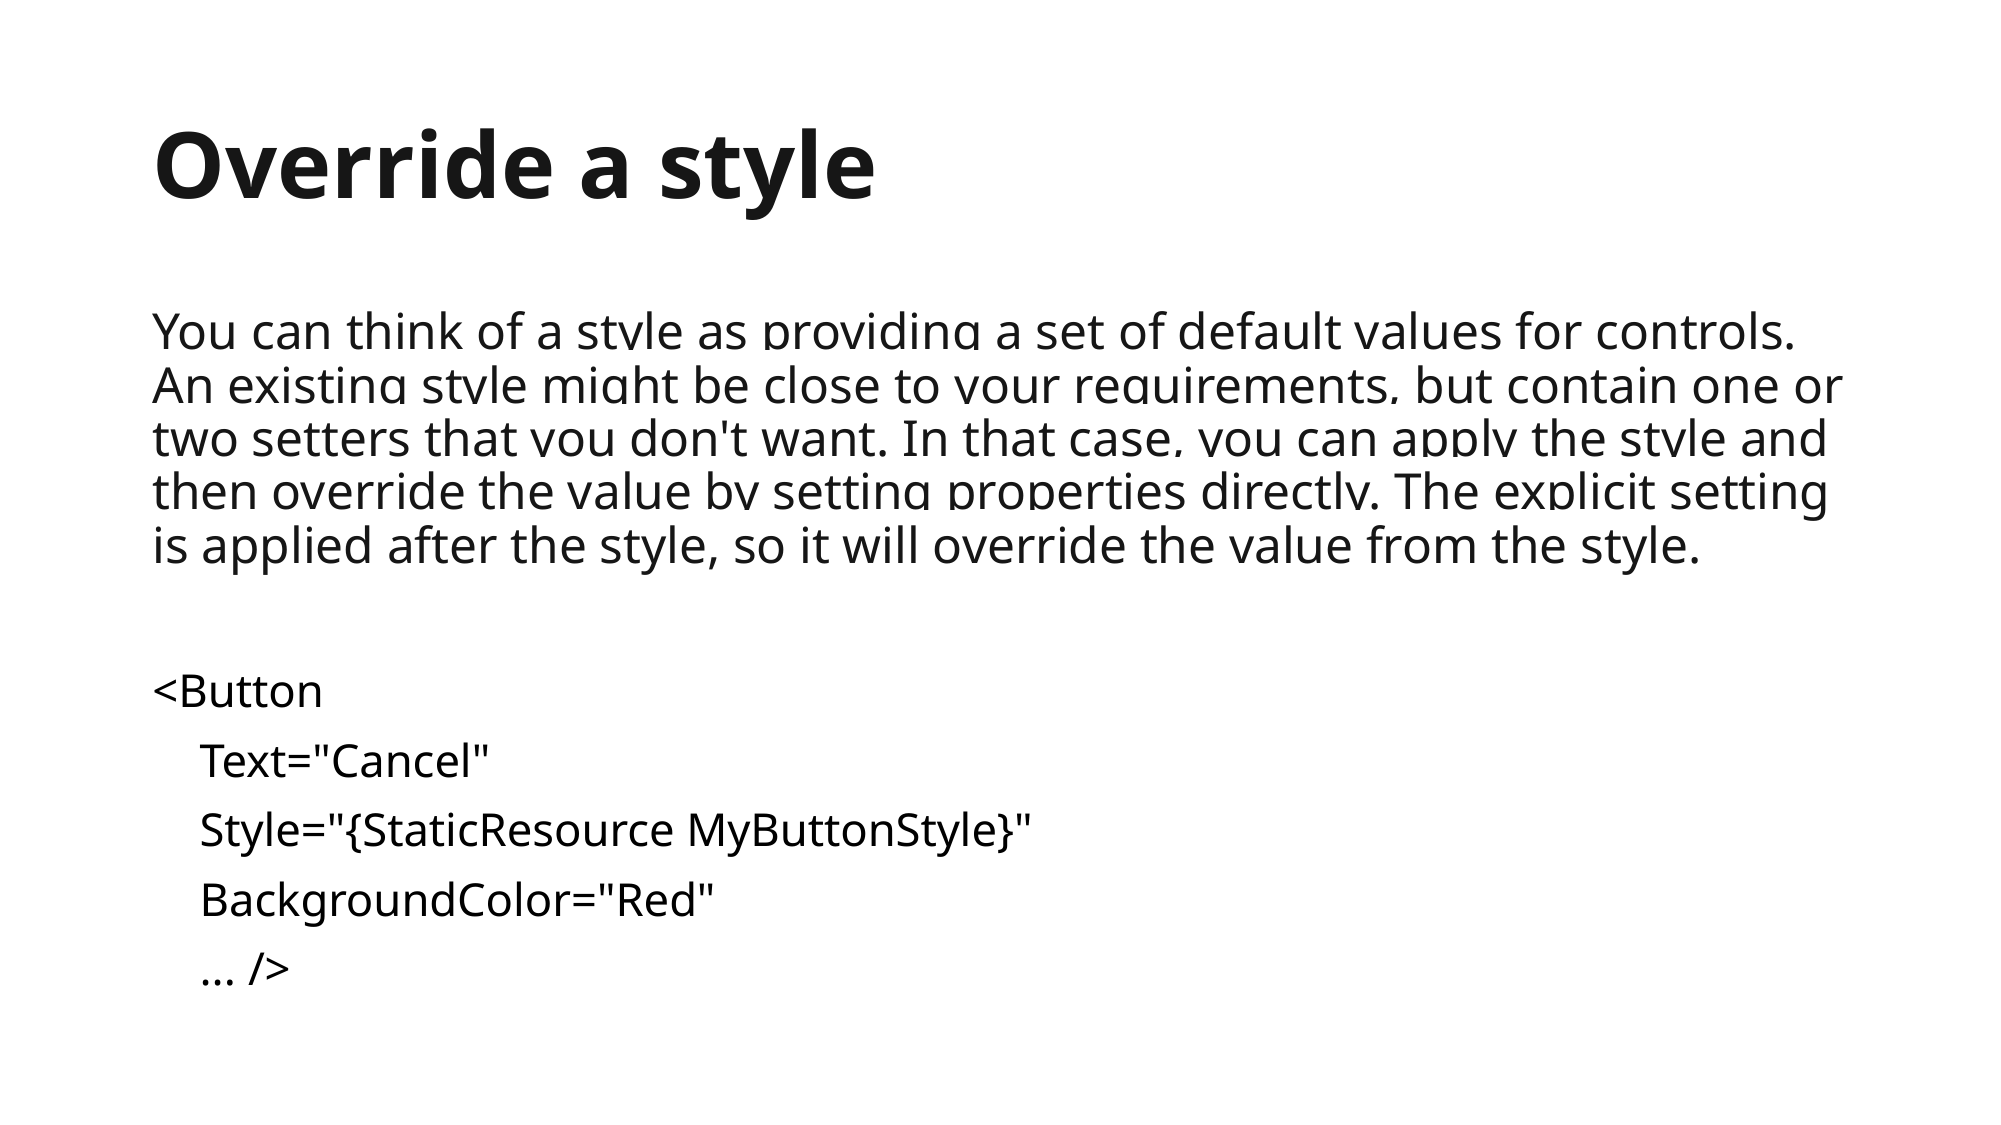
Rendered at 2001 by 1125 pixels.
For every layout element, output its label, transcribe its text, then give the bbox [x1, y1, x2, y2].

title Override a style [137, 59, 1863, 278]
list You can think of a style as providing a set of default values for controls. An existing style might be close to your requirements, but contain one or two setters that you don't want. In that case, you can apply the style and then override the value by setting properties directly. The explicit setting is applied after the style, so it will override the value from the style. <Button Text="Cancel" Style="{StaticResource MyButtonStyle}" BackgroundColor="Red" ... /> [137, 299, 1863, 1014]
